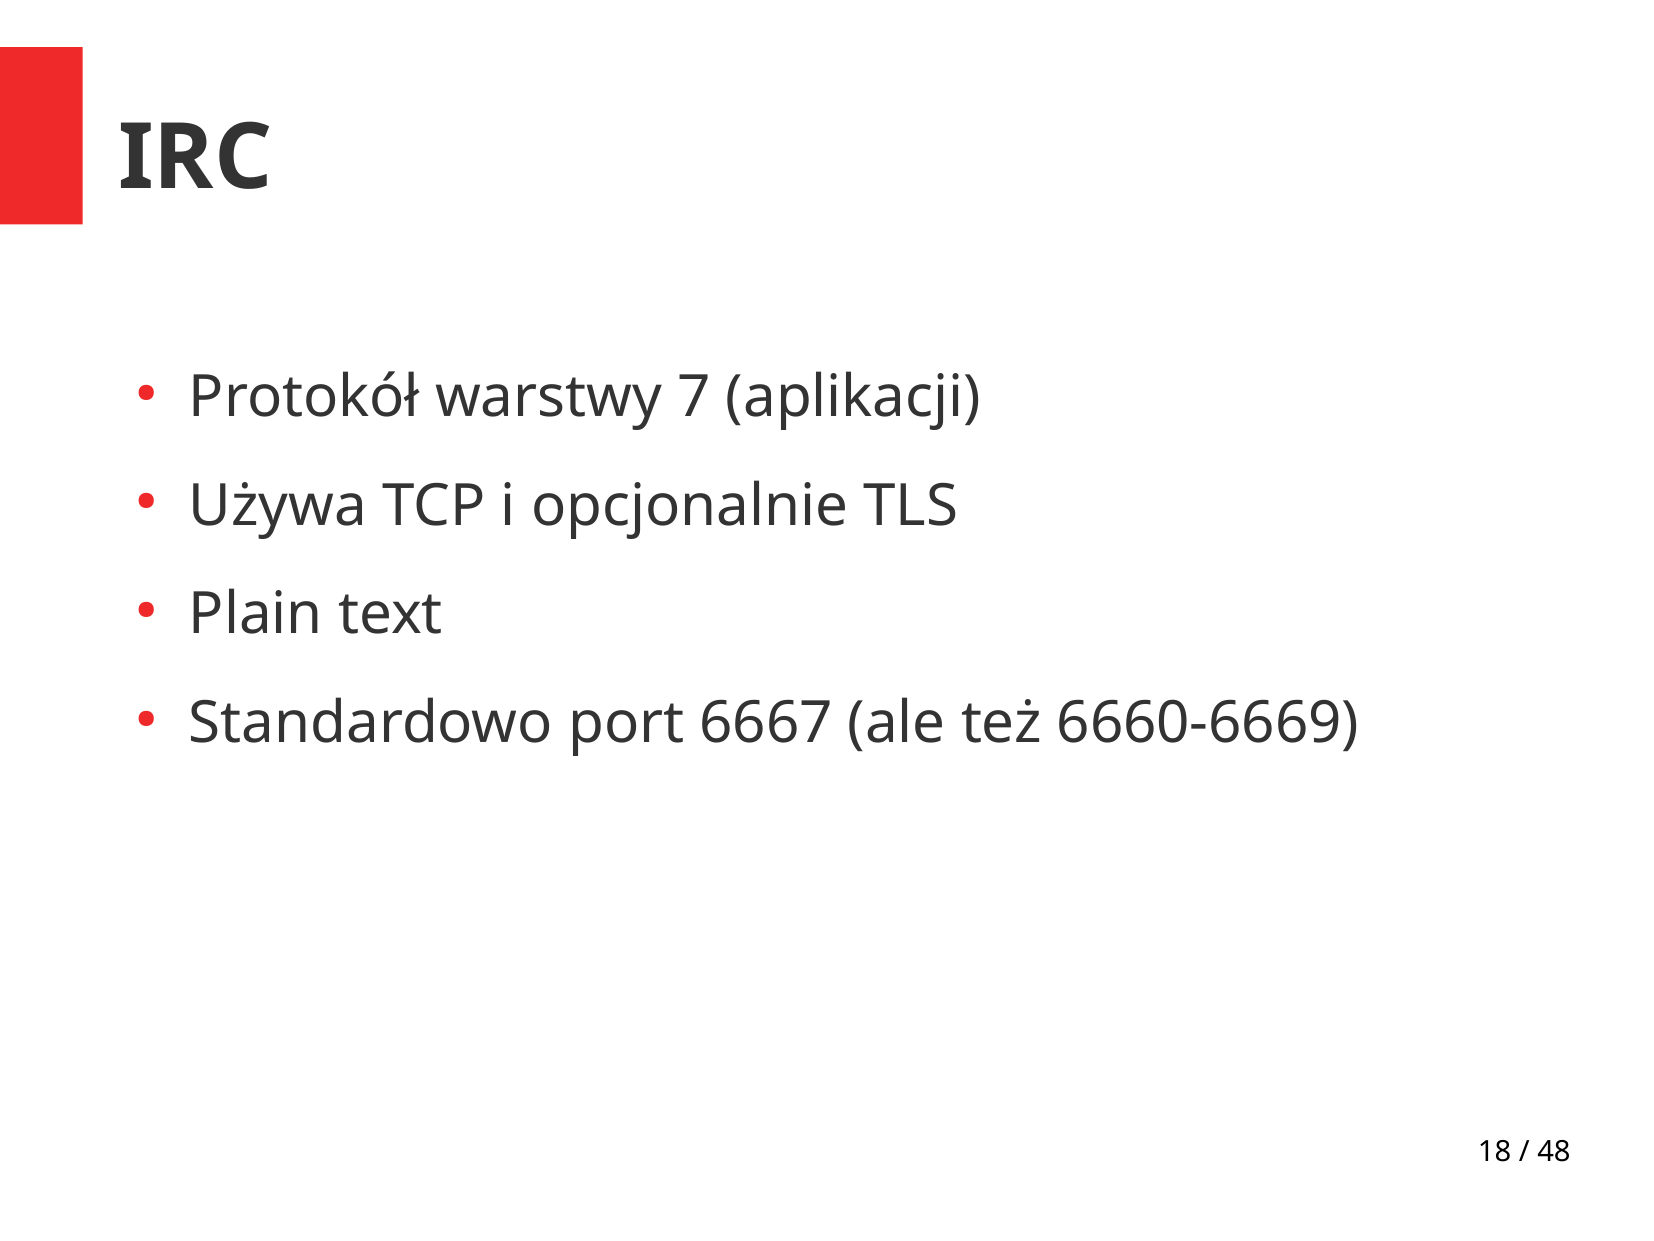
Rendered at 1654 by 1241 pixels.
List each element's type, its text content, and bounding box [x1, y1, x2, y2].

list Protokół warstwy 7 (aplikacji) Używa TCP i opcjonalnie TLS Plain text Standardowo port 6667 (ale też 6660-6669) [118, 354, 1536, 1074]
title IRC [118, 49, 1571, 257]
